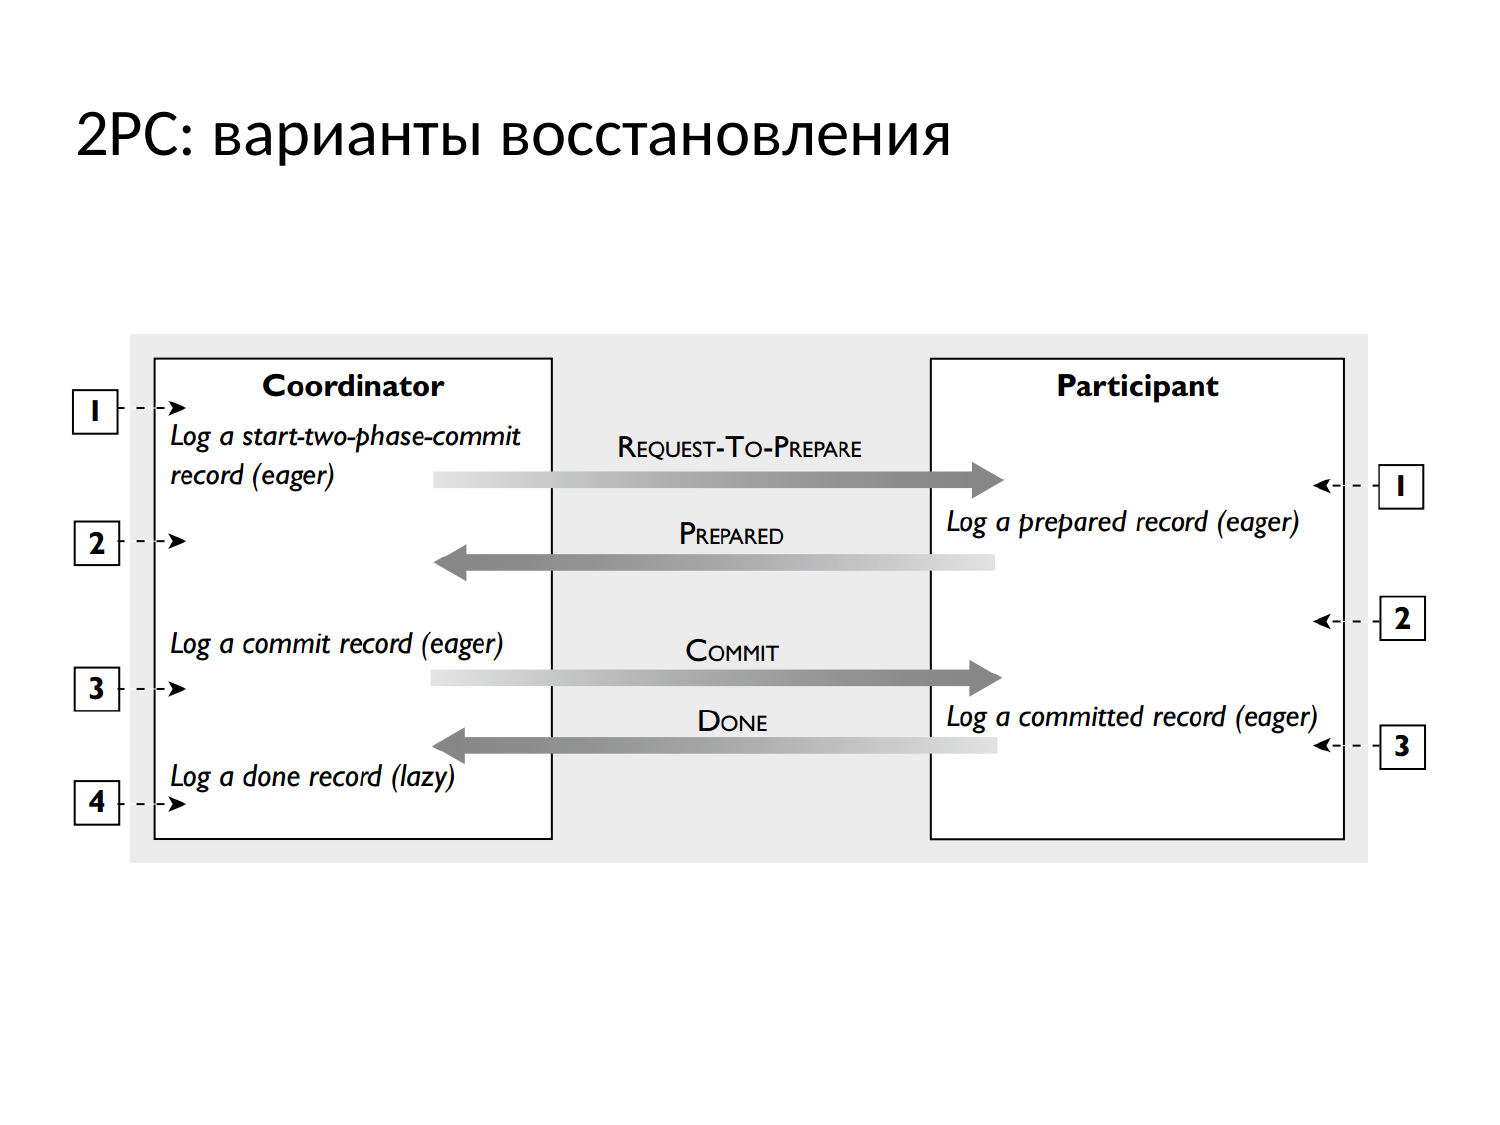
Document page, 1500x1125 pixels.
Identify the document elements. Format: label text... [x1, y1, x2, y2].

picture [64, 324, 1438, 867]
title 2PC: варианты восстановления [75, 45, 1425, 233]
